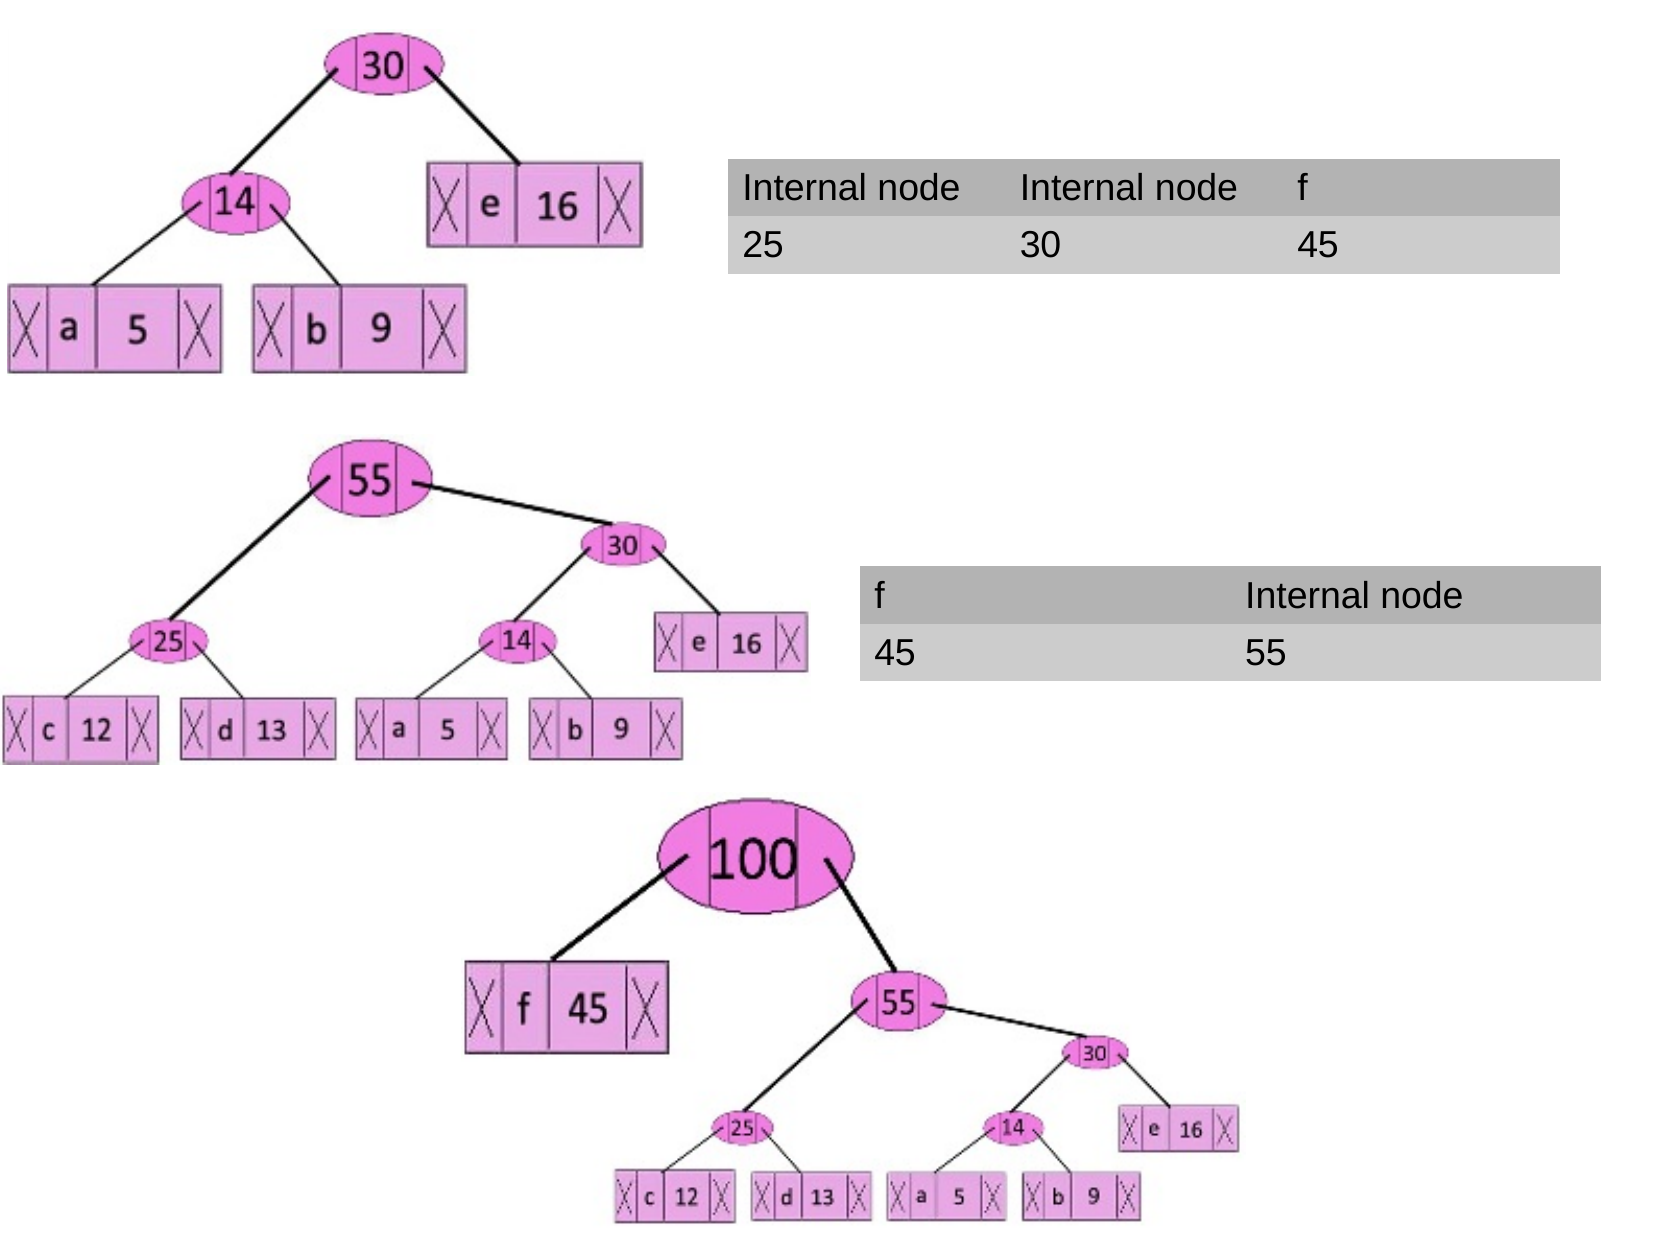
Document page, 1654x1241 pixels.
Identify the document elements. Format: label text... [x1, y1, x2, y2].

table_header Internal node [1005, 159, 1283, 216]
picture [7, 29, 646, 376]
picture [461, 792, 1246, 1231]
table_header Internal node [1230, 566, 1601, 624]
table_cell 25 [728, 216, 1005, 274]
table_cell 45 [860, 624, 1230, 681]
table_header f [1283, 159, 1560, 216]
table_header Internal node [728, 159, 1005, 216]
table_header f [860, 566, 1230, 624]
table_cell 45 [1283, 216, 1560, 274]
picture [0, 434, 811, 765]
table_cell 55 [1230, 624, 1601, 681]
table_cell 30 [1005, 216, 1283, 274]
